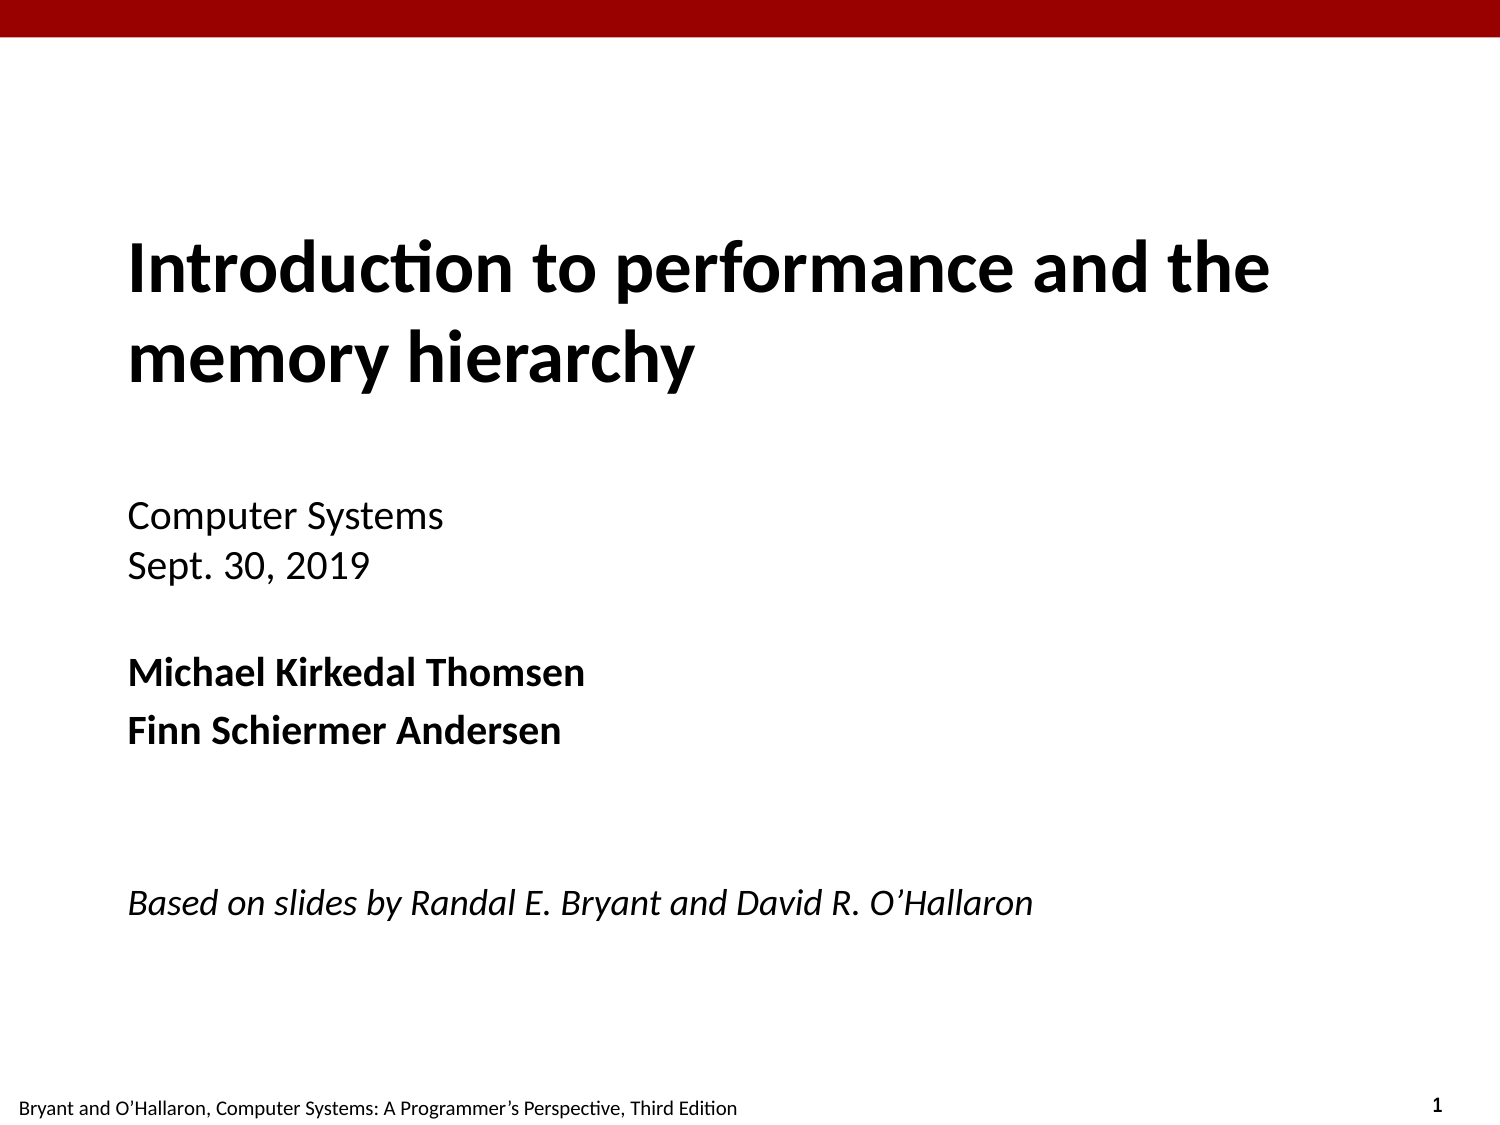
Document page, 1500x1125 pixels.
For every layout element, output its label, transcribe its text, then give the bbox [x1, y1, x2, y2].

subtitle Michael Kirkedal Thomsen Finn Schiermer Andersen Based on slides by Randal E. Bryant and David R. O’Hallaron [112, 637, 1373, 925]
title Introduction to performance and the memory hierarchy Computer Systems Sept. 30, 2019 [112, 267, 1388, 538]
